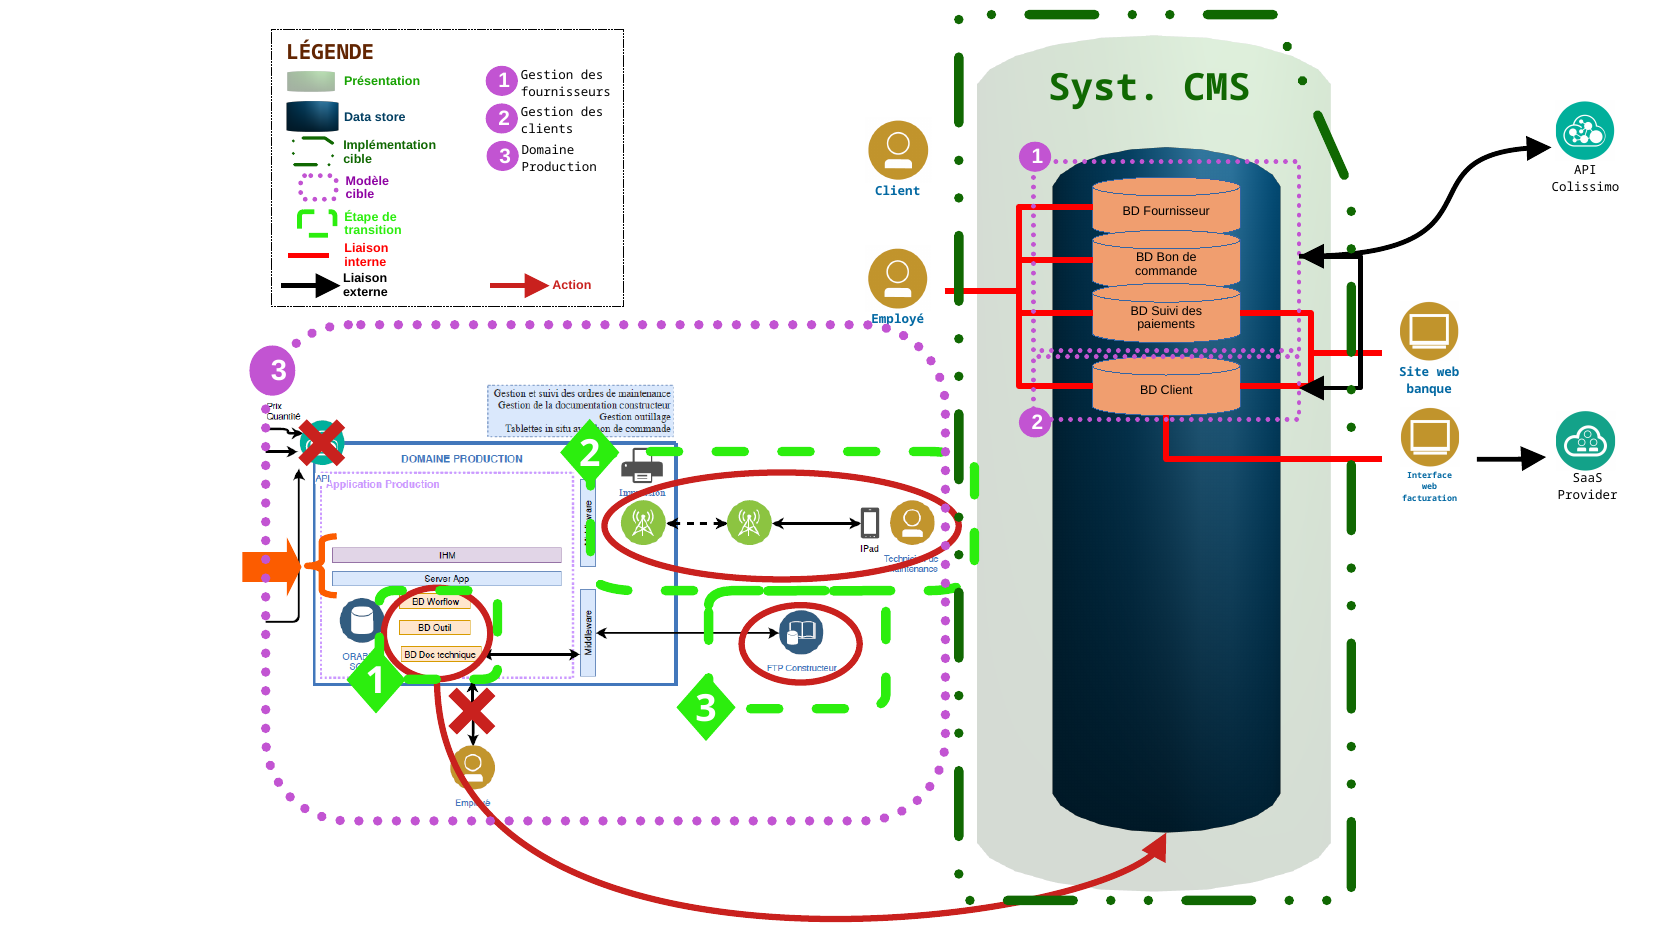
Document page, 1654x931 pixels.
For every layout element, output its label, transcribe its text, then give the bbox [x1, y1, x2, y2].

text_box 2 [485, 103, 506, 134]
text_box 2 [564, 418, 624, 486]
text_box 1 [1018, 141, 1052, 172]
text_box BD Bon de commande [1092, 230, 1241, 286]
text_box [448, 687, 496, 735]
text_box Syst. CMS [1033, 53, 1270, 111]
picture [388, 591, 487, 675]
text_box 1 [485, 65, 506, 96]
text_box Étape de transition [329, 202, 478, 246]
text_box 3 [486, 140, 506, 171]
picture [1556, 411, 1616, 471]
text_box API Colissimo [1526, 153, 1645, 197]
text_box Action [537, 270, 656, 300]
text_box BD Client [1092, 356, 1241, 416]
text_box LÉGENDE [447, 174, 624, 307]
text_box LÉGENDE [271, 29, 624, 307]
text_box Modèle cible [330, 174, 479, 210]
picture [865, 117, 932, 174]
text_box Présentation [329, 67, 496, 96]
picture [608, 476, 940, 576]
text_box Interface web facturation [1382, 462, 1477, 508]
picture [1555, 100, 1615, 153]
text_box 2 [1018, 407, 1052, 438]
text_box Liaison interne [329, 233, 448, 277]
text_box BD Suivi des paiements [1092, 283, 1241, 343]
picture [865, 245, 931, 303]
picture [1400, 407, 1460, 462]
picture [265, 354, 940, 827]
text_box [298, 419, 346, 467]
text_box 1 [350, 646, 410, 714]
text_box 3 [680, 673, 740, 741]
text_box [242, 537, 302, 597]
text_box SaaS Provider [1528, 462, 1647, 506]
text_box Employé [850, 303, 945, 336]
text_box Domaine Production [506, 134, 624, 178]
picture [1400, 301, 1459, 356]
text_box Implémentation cible [328, 130, 506, 174]
text_box Client [850, 174, 945, 204]
text_box Data store [329, 102, 506, 130]
text_box [206, 679, 296, 857]
text_box Gestion des clients [506, 103, 624, 134]
text_box Site web banque [1381, 356, 1477, 404]
text_box Liaison externe [328, 263, 447, 307]
text_box Gestion des fournisseurs [506, 59, 638, 103]
text_box 3 [249, 345, 296, 396]
text_box BD Fournisseur [1092, 177, 1241, 233]
